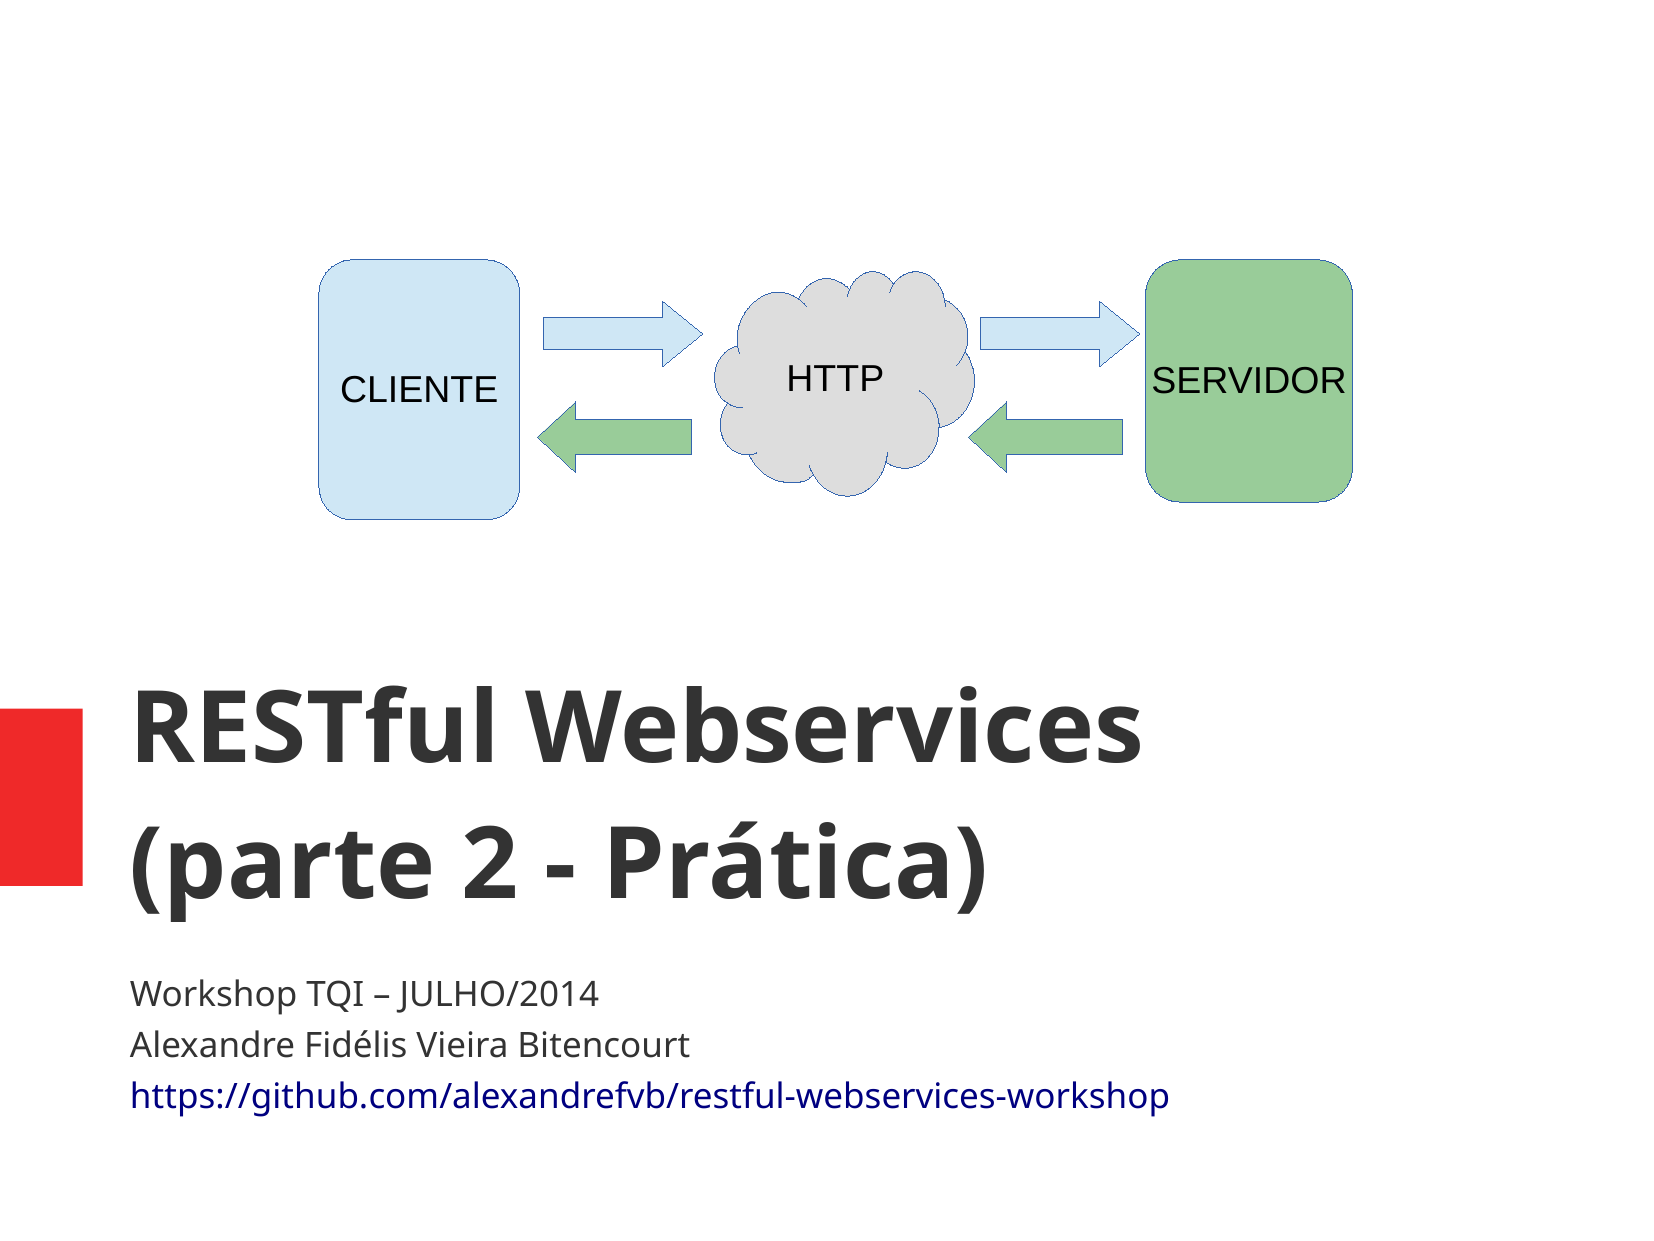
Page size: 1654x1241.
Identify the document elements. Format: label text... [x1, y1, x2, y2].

text_box [543, 301, 703, 367]
text_box [980, 301, 1140, 367]
text_box [537, 401, 692, 473]
text_box HTTP [714, 271, 975, 497]
text_box [968, 401, 1123, 473]
text_box SERVIDOR [1145, 259, 1353, 503]
text_box CLIENTE [318, 259, 520, 520]
title RESTful Webservices (parte 2 - Prática) [129, 655, 1536, 928]
list Workshop TQI – JULHO/2014 Alexandre Fidélis Vieira Bitencourt https://github.com/alexandrefvb/restful-webservices-workshop [129, 968, 1536, 1130]
